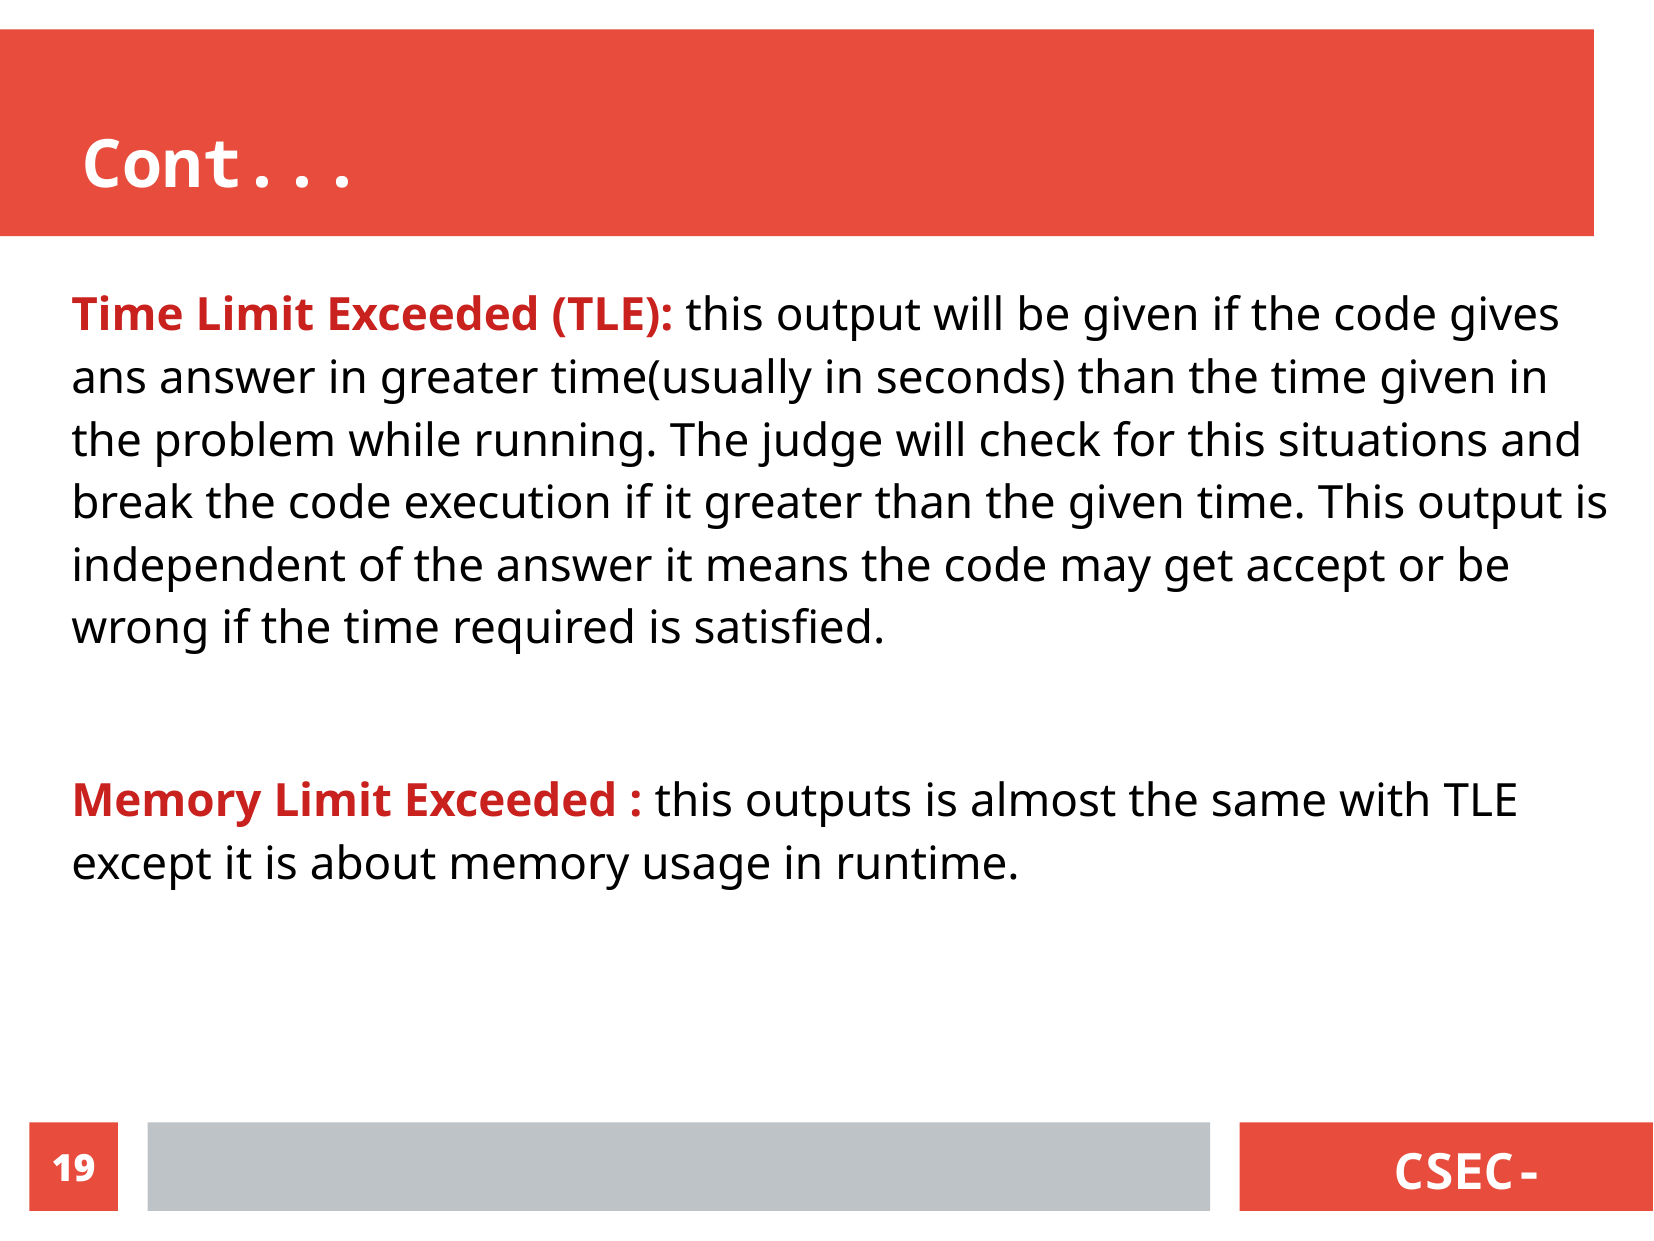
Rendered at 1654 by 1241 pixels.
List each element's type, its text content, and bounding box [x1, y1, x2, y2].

text_box CSEC-ASTU [1379, 1128, 1653, 1236]
title Cont... [58, 58, 1594, 207]
list Time Limit Exceeded (TLE): this output will be given if the code gives ans answer in greater time(usually in seconds) than the time given in the problem while running. The judge will check for this situations and break the code execution if it greater than the given time. This output is independent of the answer it means the code may get accept or be wrong if the time required is satisfied. Memory Limit Exceeded : this outputs is almost the same with TLE except it is about memory usage in runtime. [71, 281, 1613, 1050]
